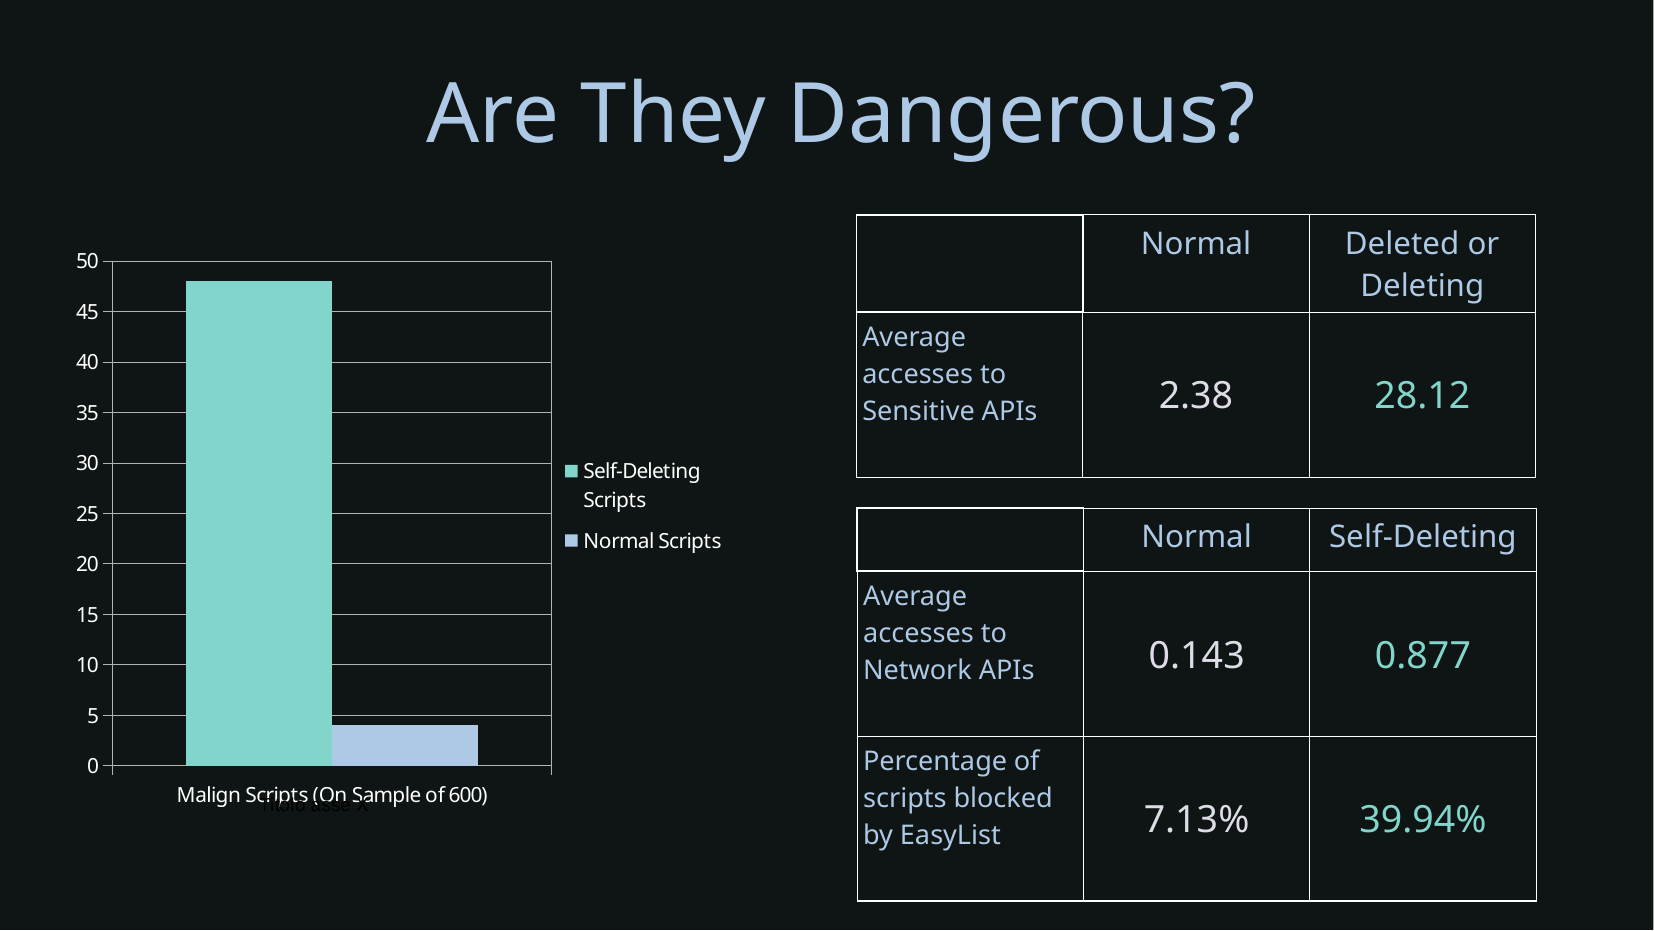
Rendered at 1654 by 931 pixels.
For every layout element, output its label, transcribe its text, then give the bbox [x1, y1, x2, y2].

table_cell 7.13% [1084, 737, 1309, 900]
table_cell 2.38 [1083, 313, 1309, 477]
table_cell Average accesses to Sensitive APIs [857, 313, 1082, 477]
table_cell 0.877 [1310, 572, 1536, 736]
table_header Normal [1084, 509, 1309, 571]
table_header Normal [1084, 215, 1309, 312]
table_cell 39.94% [1310, 737, 1536, 900]
chart [72, 236, 746, 822]
table_cell Average accesses to Network APIs [858, 572, 1083, 736]
table_cell 28.12 [1310, 313, 1535, 477]
table_cell 0.143 [1084, 572, 1309, 736]
table_header Deleted or Deleting [1310, 215, 1535, 312]
table_header [857, 216, 1082, 311]
table_header [858, 509, 1083, 570]
table_cell Percentage of scripts blocked by EasyList [858, 737, 1083, 900]
title Are They Dangerous? [177, 10, 1506, 211]
table_header Self-Deleting [1310, 509, 1536, 571]
